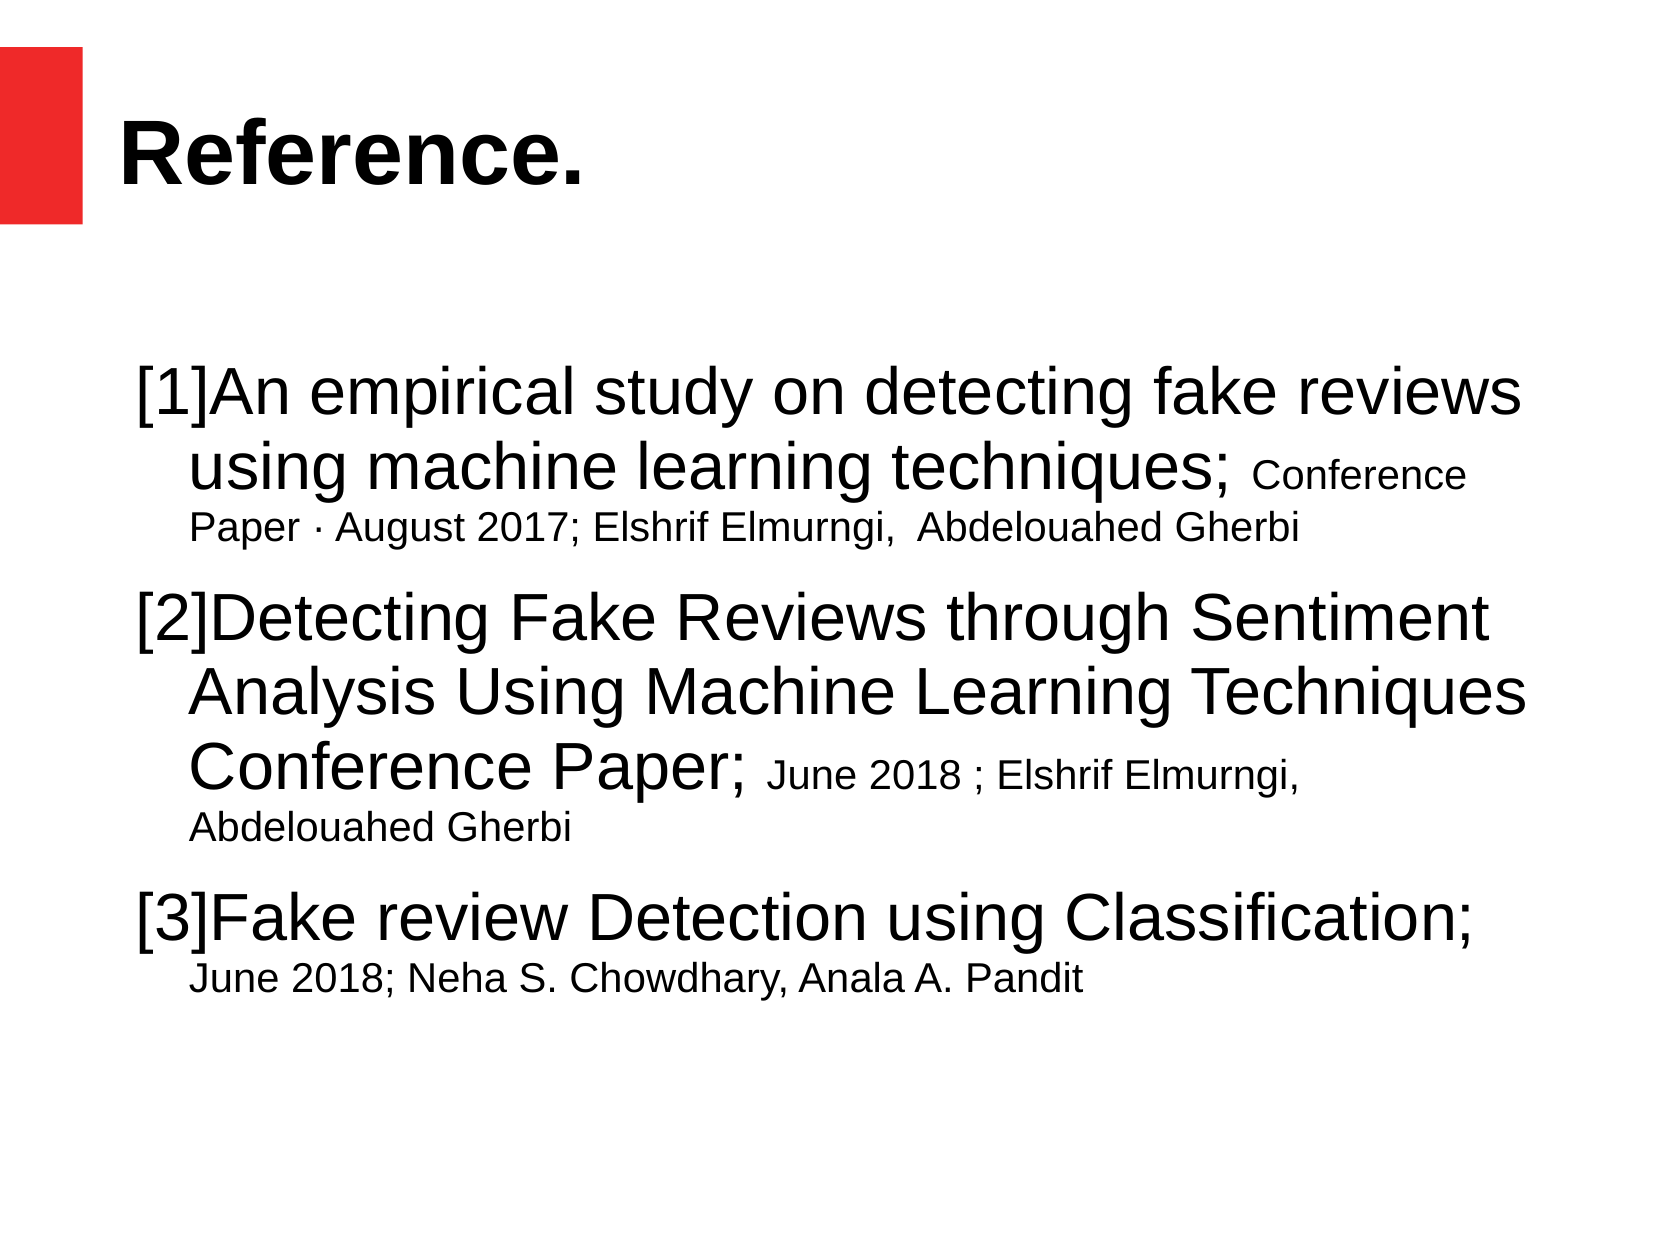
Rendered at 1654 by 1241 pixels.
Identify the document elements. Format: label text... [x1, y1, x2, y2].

title Reference. [118, 49, 1571, 257]
list An empirical study on detecting fake reviews using machine learning techniques; Conference Paper · August 2017; Elshrif Elmurngi, Abdelouahed Gherbi Detecting Fake Reviews through Sentiment Analysis Using Machine Learning Techniques Conference Paper; June 2018 ; Elshrif Elmurngi, Abdelouahed Gherbi Fake review Detection using Classification; June 2018; Neha S. Chowdhary, Anala A. Pandit [118, 354, 1536, 1074]
